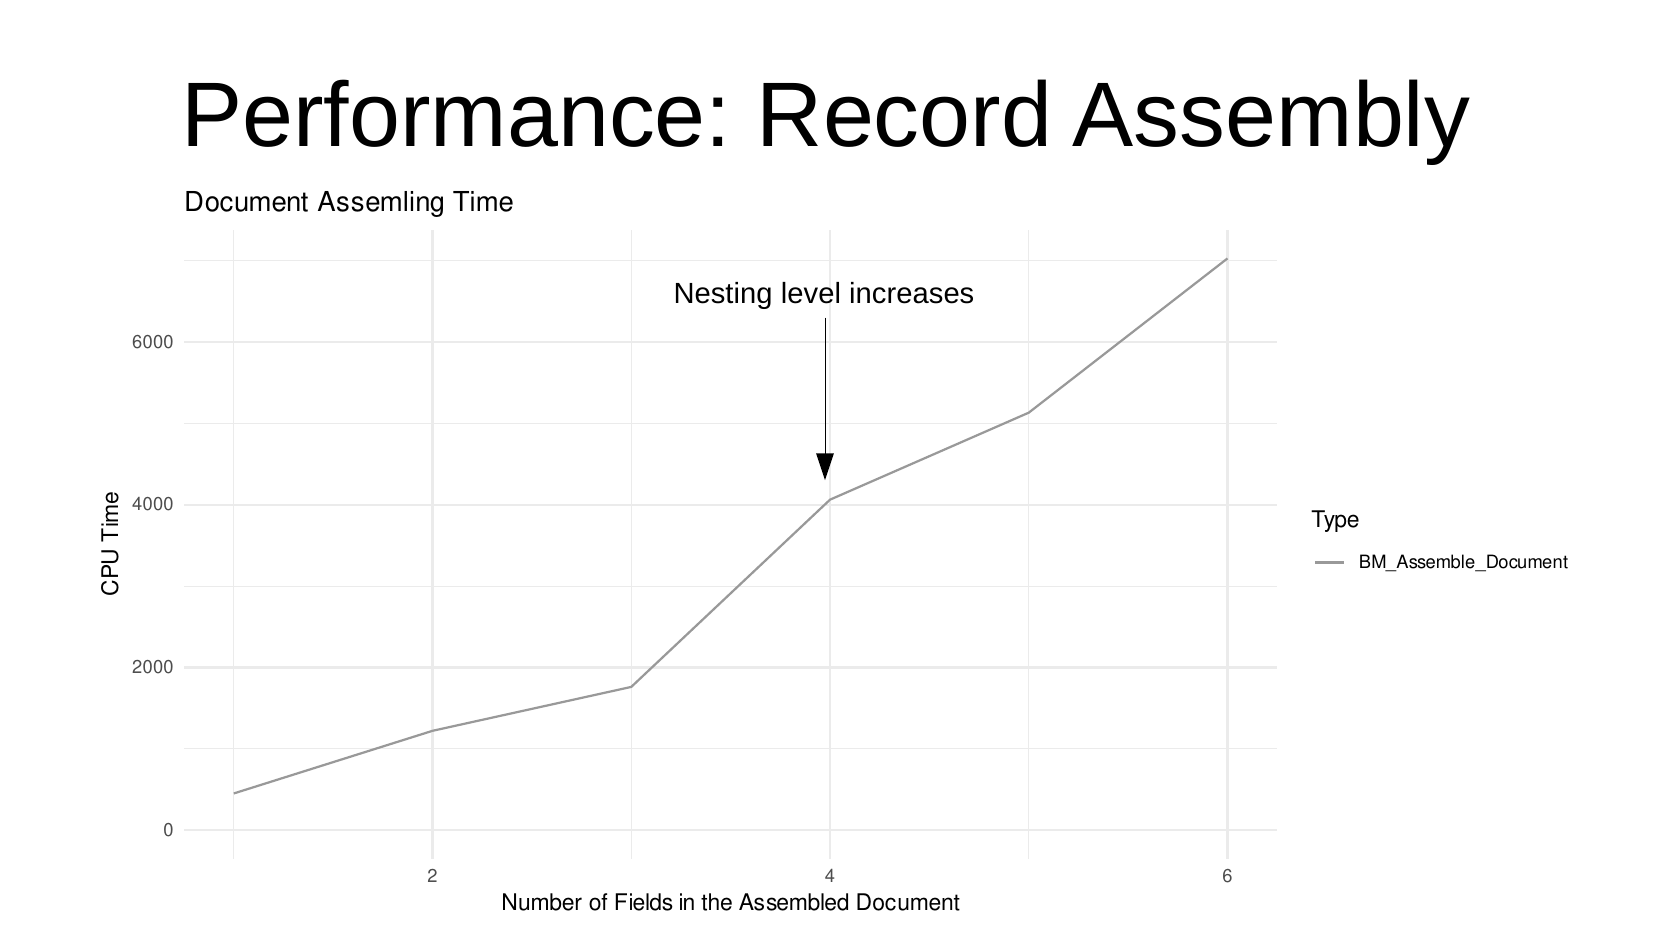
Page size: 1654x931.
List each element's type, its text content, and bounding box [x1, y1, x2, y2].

title Performance: Record Assembly [82, 37, 1571, 193]
text_box Nesting level increases [658, 270, 991, 318]
picture [90, 180, 1591, 930]
